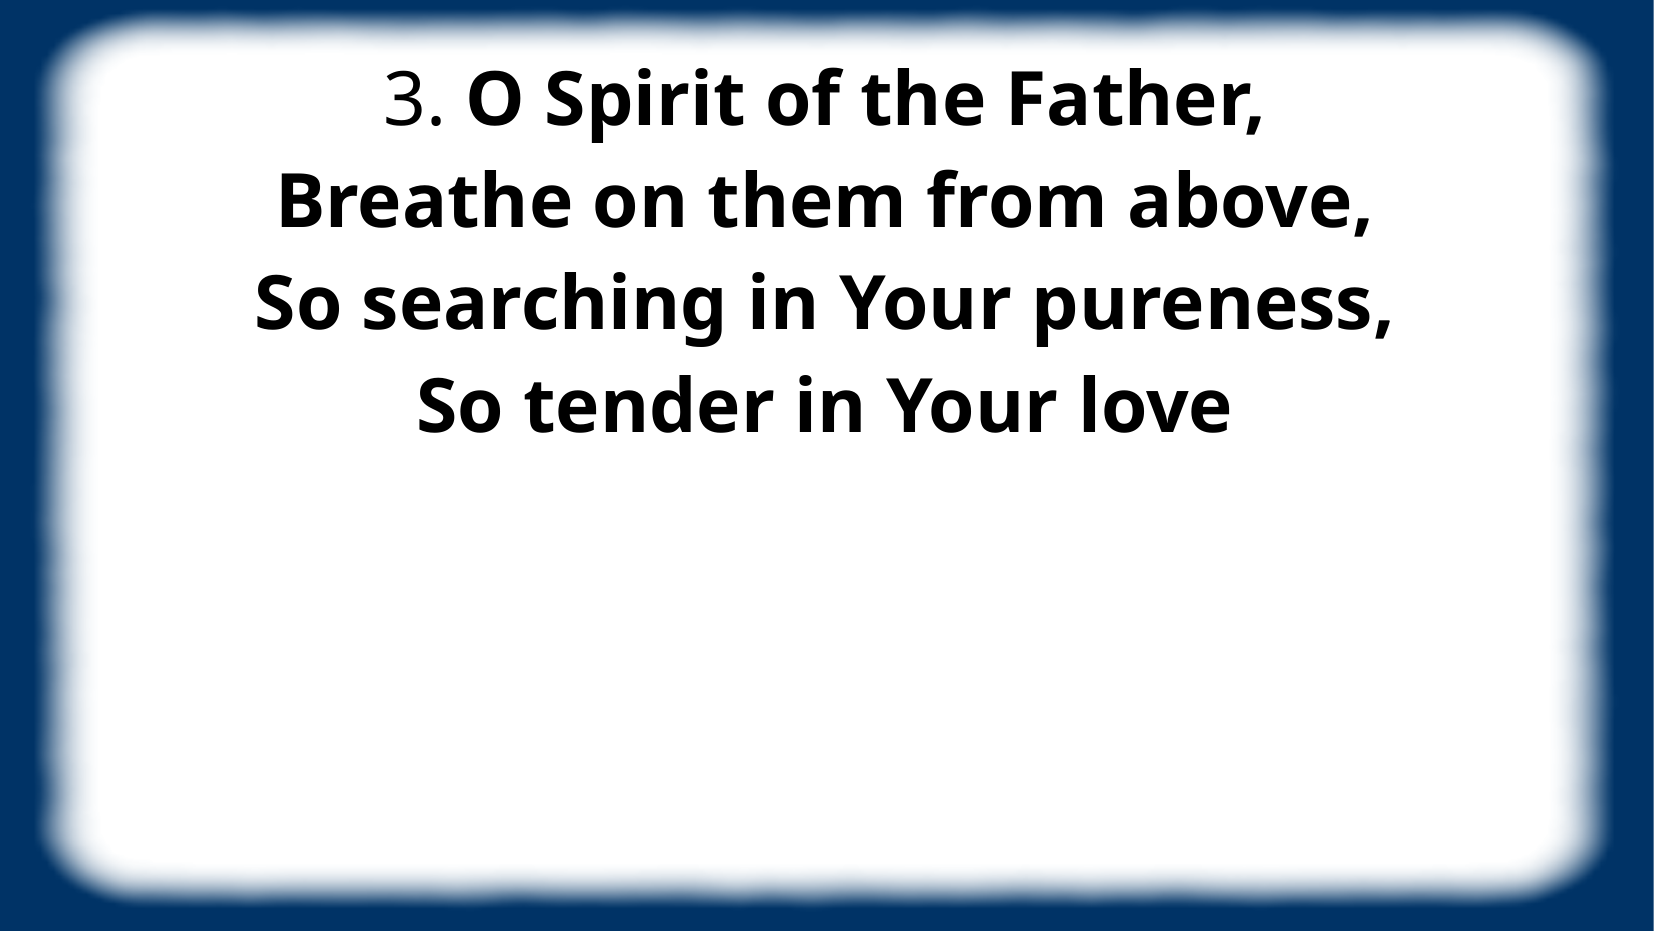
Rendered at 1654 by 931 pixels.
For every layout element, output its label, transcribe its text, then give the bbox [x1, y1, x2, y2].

text_box 3. O Spirit of the Father, Breathe on them from above, So searching in Your pureness, So tender in Your love [105, 37, 1546, 452]
picture [0, 0, 1654, 931]
